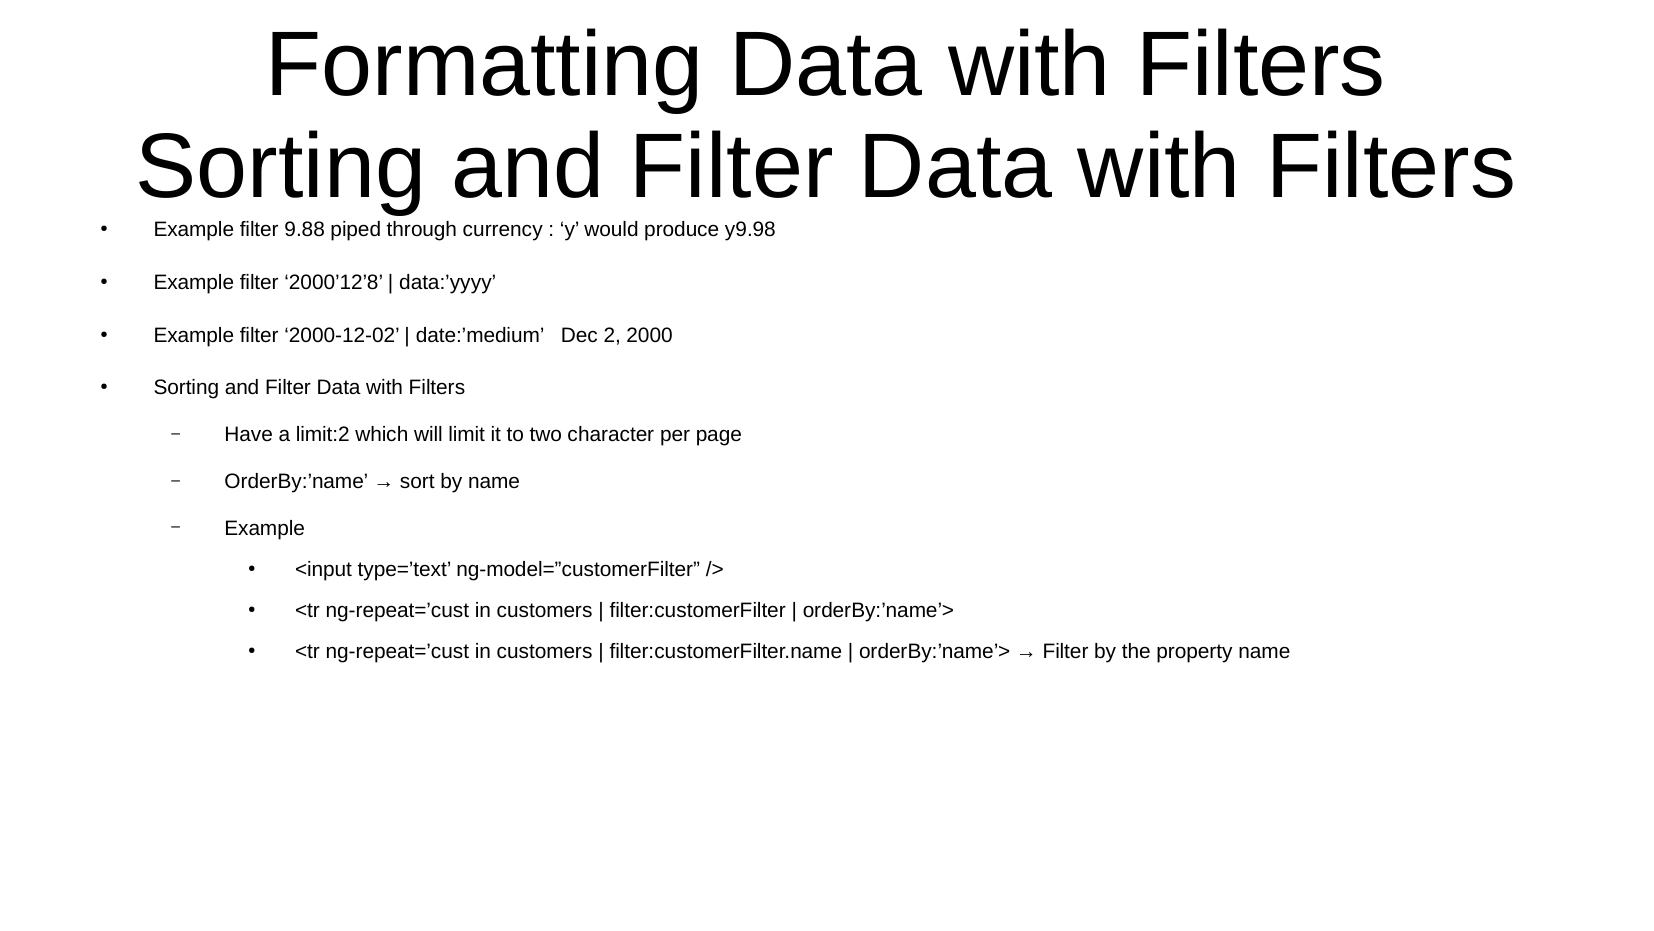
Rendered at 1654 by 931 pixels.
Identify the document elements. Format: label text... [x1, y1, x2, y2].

title Formatting Data with Filters Sorting and Filter Data with Filters [82, 12, 1571, 217]
list Example filter 9.88 piped through currency : ‘y’ would produce y9.98 Example filter ‘2000’12’8’ | data:’yyyy’ Example filter ‘2000-12-02’ | date:’medium’ Dec 2, 2000 Sorting and Filter Data with Filters Have a limit:2 which will limit it to two character per page OrderBy:’name’ → sort by name Example <input type=’text’ ng-model=”customerFilter” /> <tr ng-repeat=’cust in customers | filter:customerFilter | orderBy:’name’> <tr ng-repeat=’cust in customers | filter:customerFilter.name | orderBy:’name’> → Filter by the property name [82, 217, 1576, 901]
